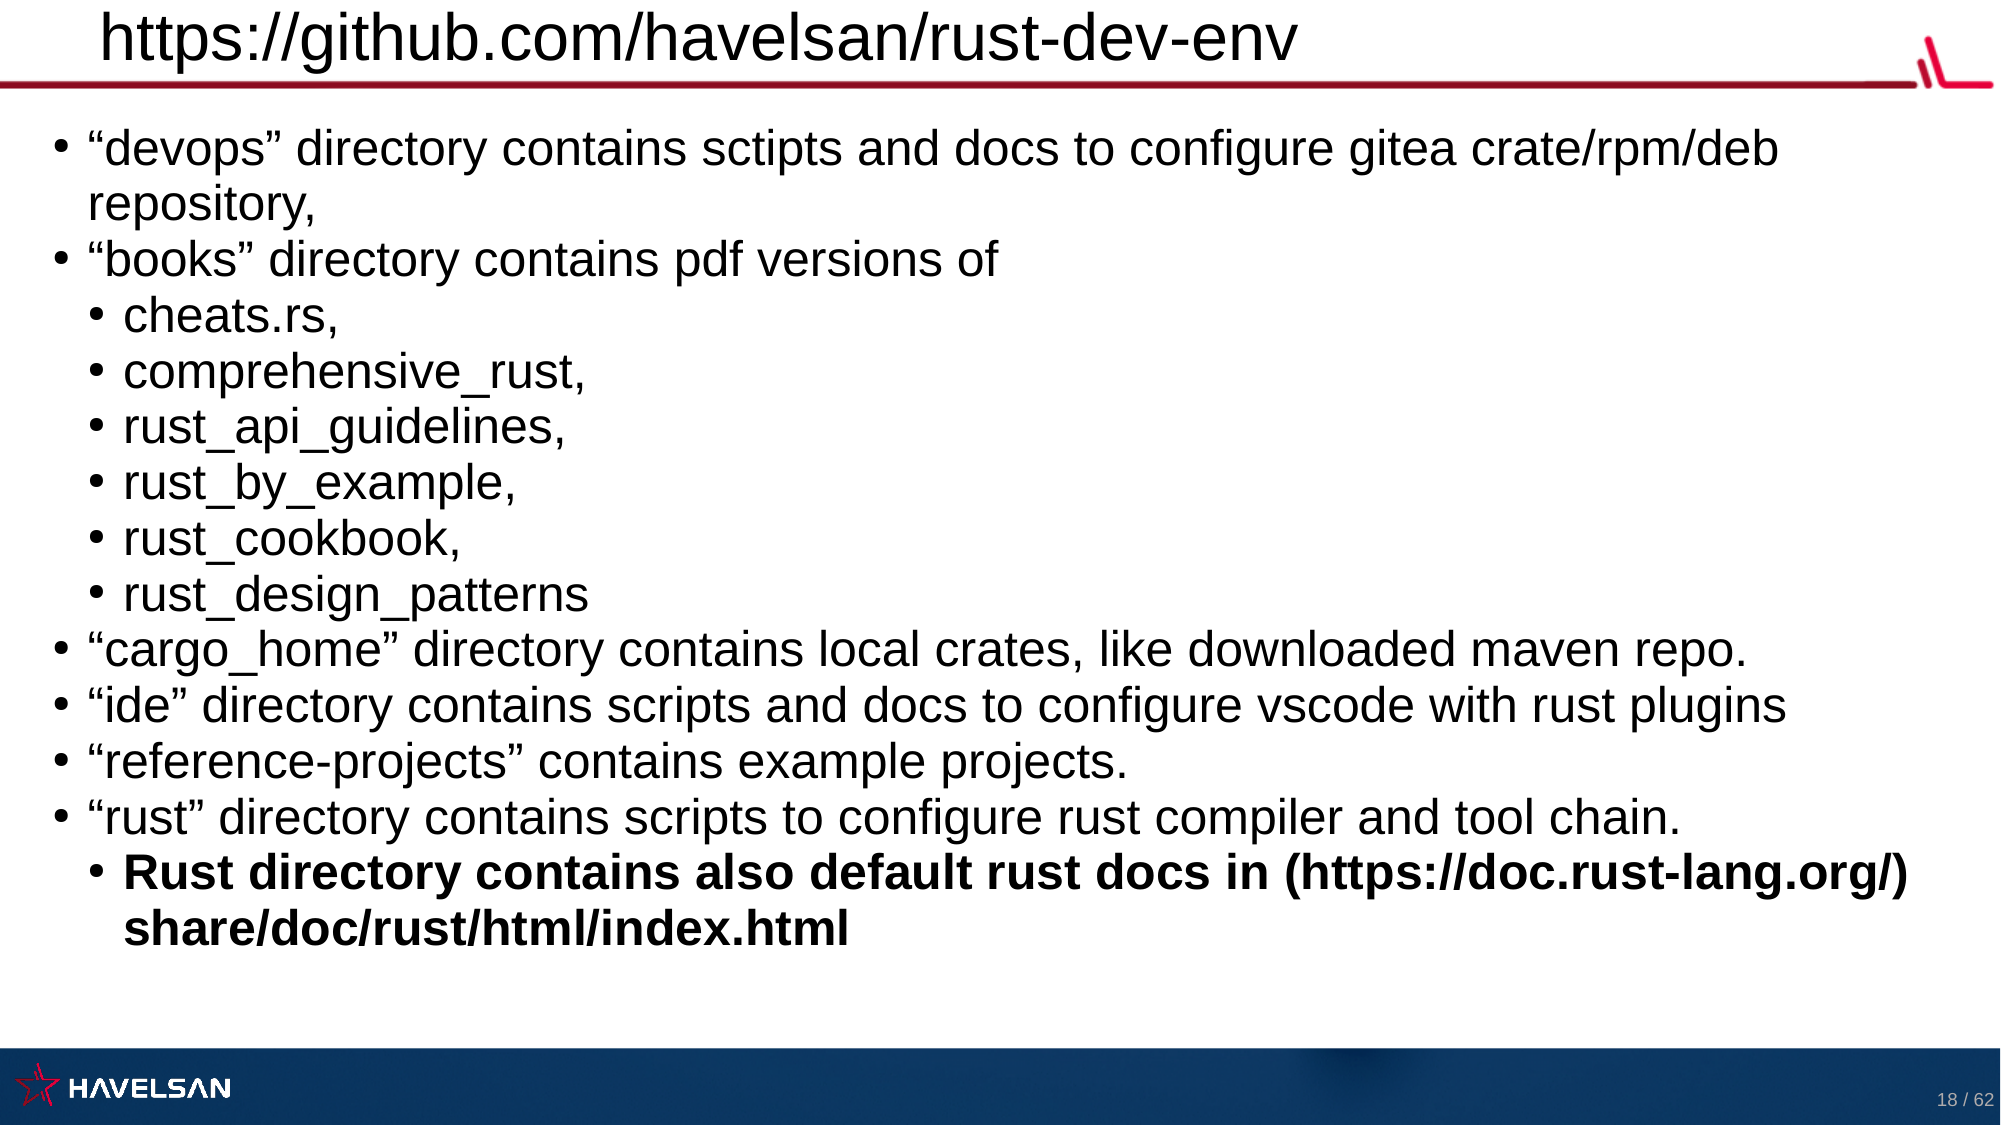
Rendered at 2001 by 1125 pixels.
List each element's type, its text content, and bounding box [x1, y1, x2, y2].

text_box “devops” directory contains sctipts and docs to configure gitea crate/rpm/deb repository, “books” directory contains pdf versions of cheats.rs, comprehensive_rust, rust_api_guidelines, rust_by_example, rust_cookbook, rust_design_patterns “cargo_home” directory contains local crates, like downloaded maven repo. “ide” directory contains scripts and docs to configure vscode with rust plugins “reference-projects” contains example projects. “rust” directory contains scripts to configure rust compiler and tool chain. Rust directory contains also default rust docs in (https://doc.rust-lang.org/) share/doc/rust/html/index.html [37, 112, 1951, 1013]
picture [0, 0, 2001, 1125]
title https://github.com/havelsan/rust-dev-env [99, 11, 1686, 66]
